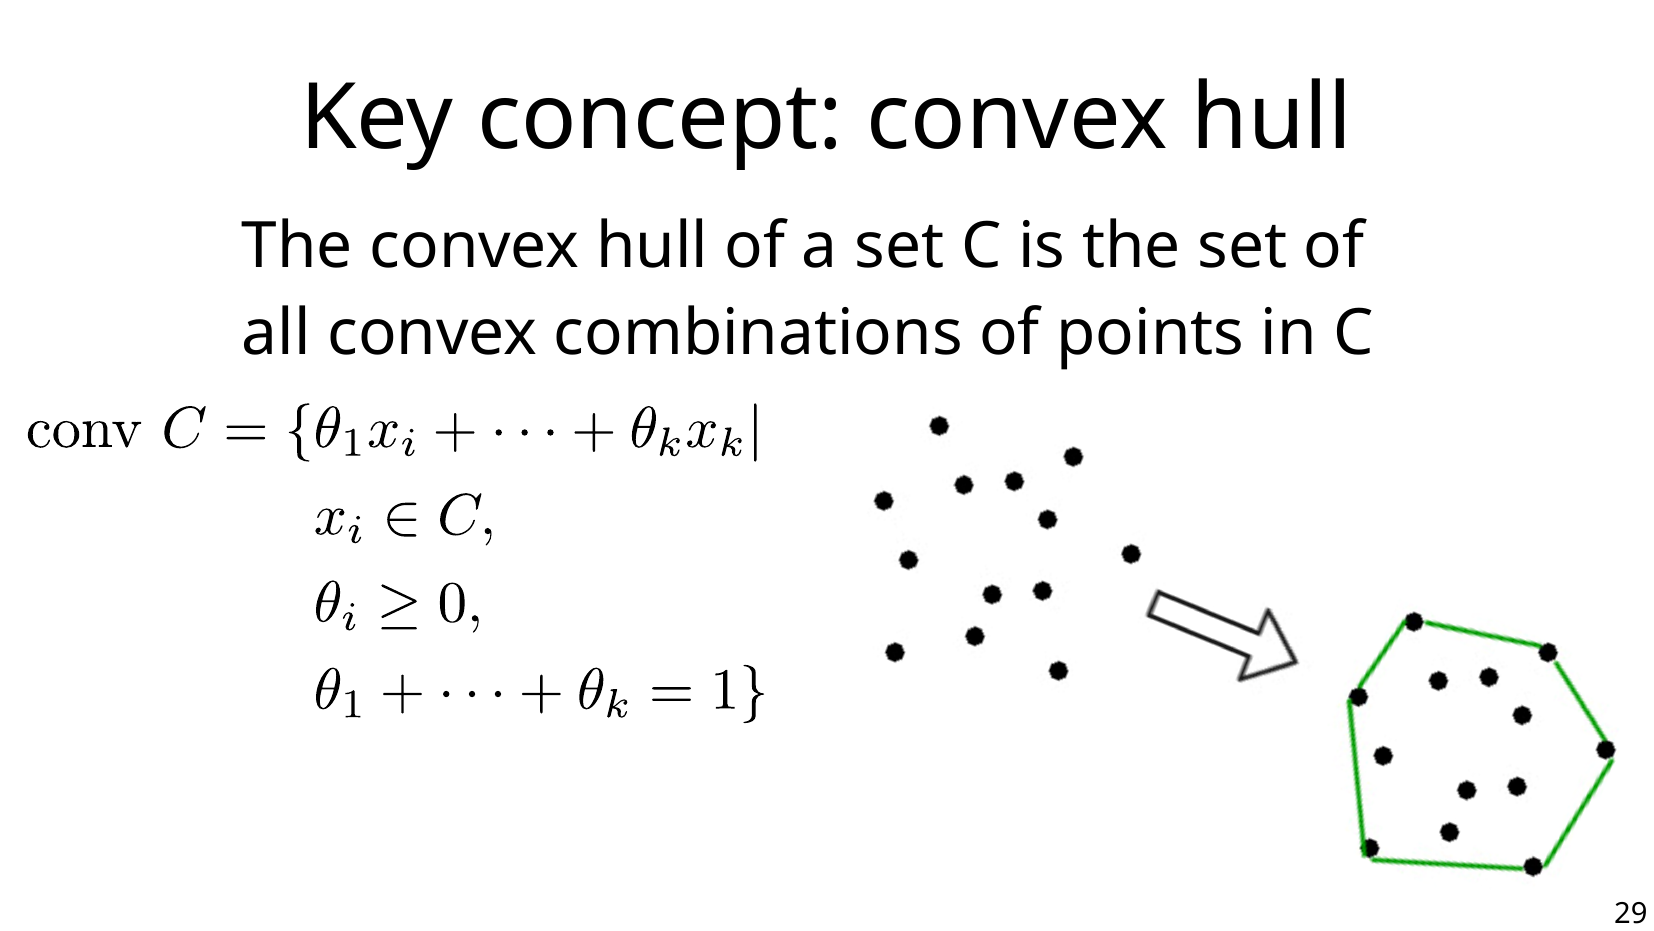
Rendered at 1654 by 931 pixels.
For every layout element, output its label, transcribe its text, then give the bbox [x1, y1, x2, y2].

text_box [25, 403, 769, 724]
title Key concept: convex hull [82, 1, 1571, 226]
picture [816, 381, 1648, 931]
list The convex hull of a set C is the set of all convex combinations of points in C [241, 198, 1448, 374]
